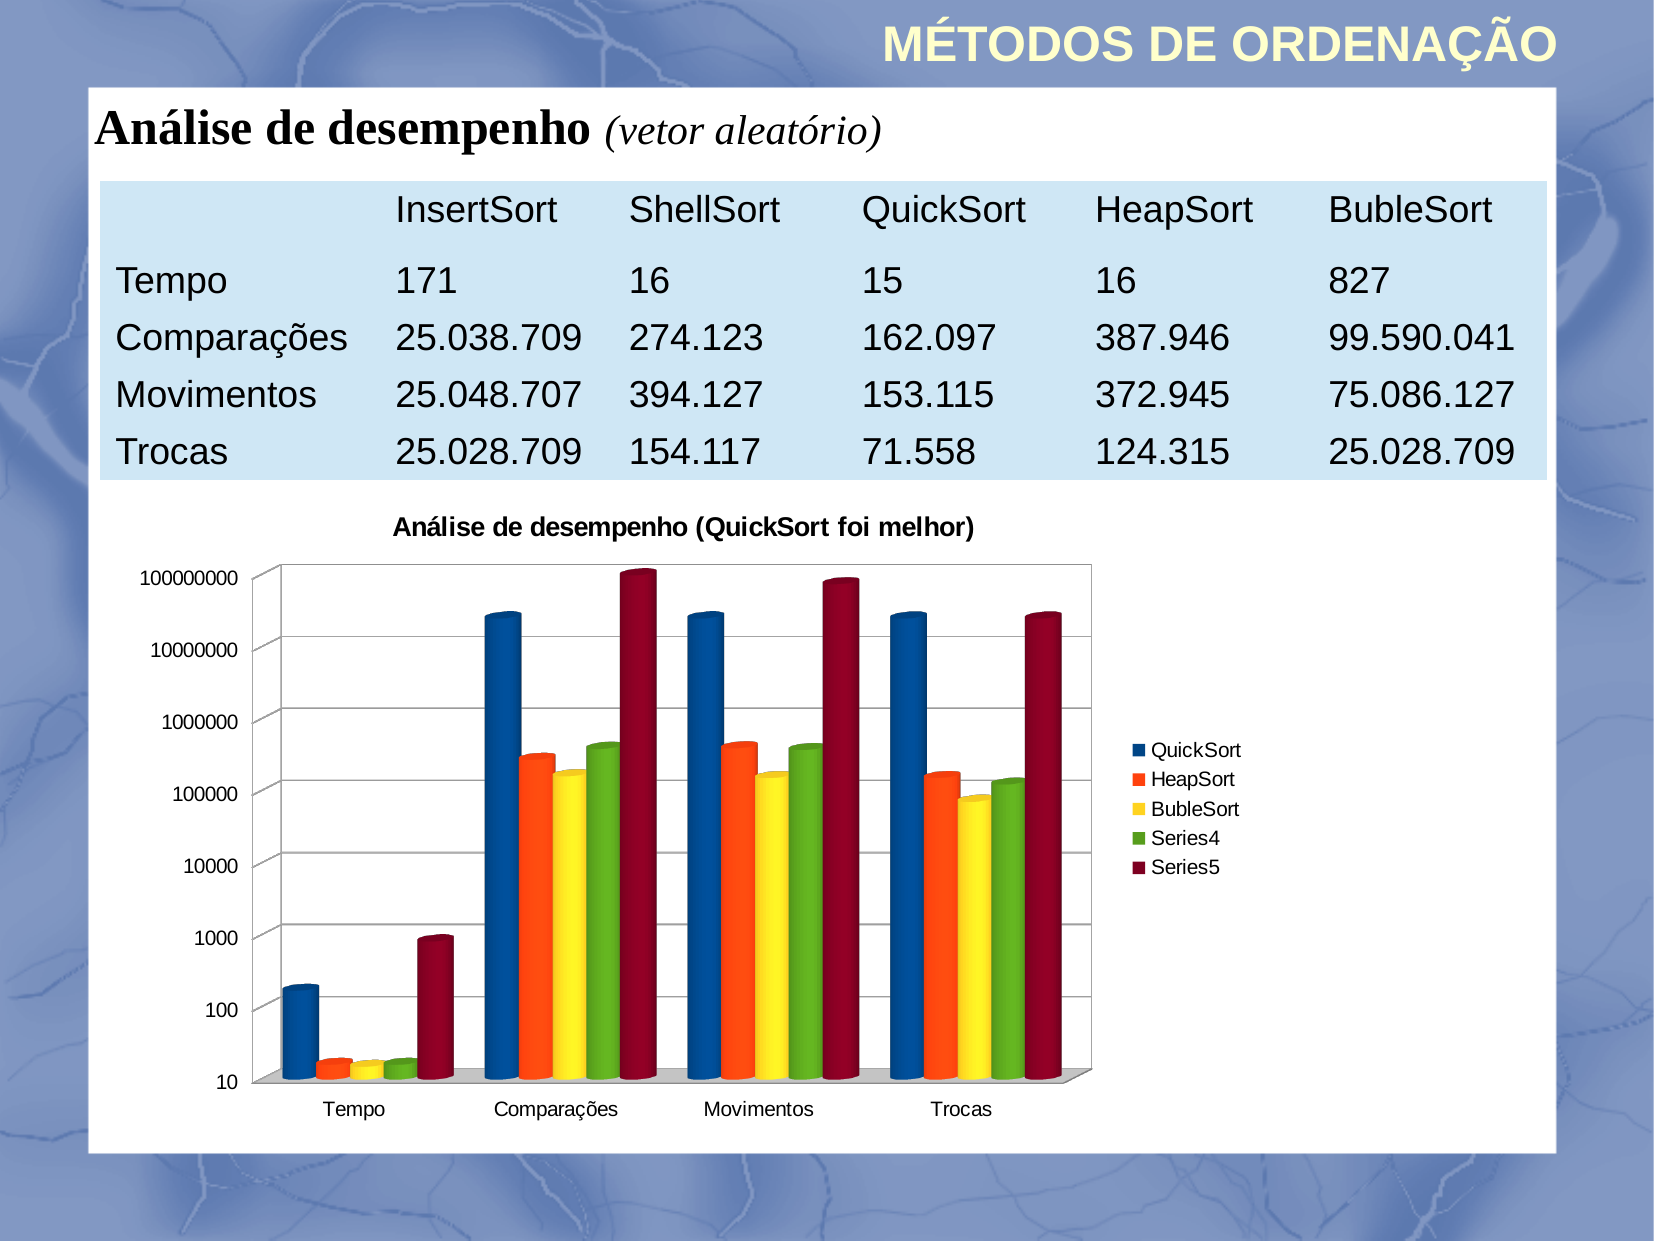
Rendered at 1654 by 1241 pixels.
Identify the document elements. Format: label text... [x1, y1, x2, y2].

table_cell 25.028.709 [380, 423, 614, 480]
table_header ShellSort [614, 181, 847, 252]
table_cell Movimentos [100, 366, 380, 423]
table_cell 71.558 [847, 423, 1080, 480]
table_cell 171 [380, 252, 614, 309]
text_box MÉTODOS DE ORDENAÇÃO [141, 0, 1559, 83]
table_cell Tempo [100, 252, 380, 309]
table_cell Trocas [100, 423, 380, 480]
table_cell 124.315 [1080, 423, 1313, 480]
table_cell 99.590.041 [1313, 309, 1547, 366]
table_cell 372.945 [1080, 366, 1313, 423]
picture [0, 0, 1654, 1241]
table_cell 16 [1080, 252, 1313, 309]
text_box Análise de desempenho (vetor aleatório) [94, 94, 1548, 1146]
table_cell 15 [847, 252, 1080, 309]
table_cell 154.117 [614, 423, 847, 480]
table_cell 387.946 [1080, 309, 1313, 366]
table_cell 827 [1313, 252, 1547, 309]
table_header InsertSort [380, 181, 614, 252]
table_cell 25.038.709 [380, 309, 614, 366]
table_cell 394.127 [614, 366, 847, 423]
table_cell 274.123 [614, 309, 847, 366]
table_cell 16 [614, 252, 847, 309]
table_header HeapSort [1080, 181, 1313, 252]
table_cell 25.028.709 [1313, 423, 1547, 480]
table_cell 25.048.707 [380, 366, 614, 423]
table_header QuickSort [847, 181, 1080, 252]
chart [106, 484, 1262, 1134]
table_cell 162.097 [847, 309, 1080, 366]
table_cell 153.115 [847, 366, 1080, 423]
table_header [100, 181, 380, 252]
table_header BubleSort [1313, 181, 1547, 252]
table_cell 75.086.127 [1313, 366, 1547, 423]
table_cell Comparações [100, 309, 380, 366]
